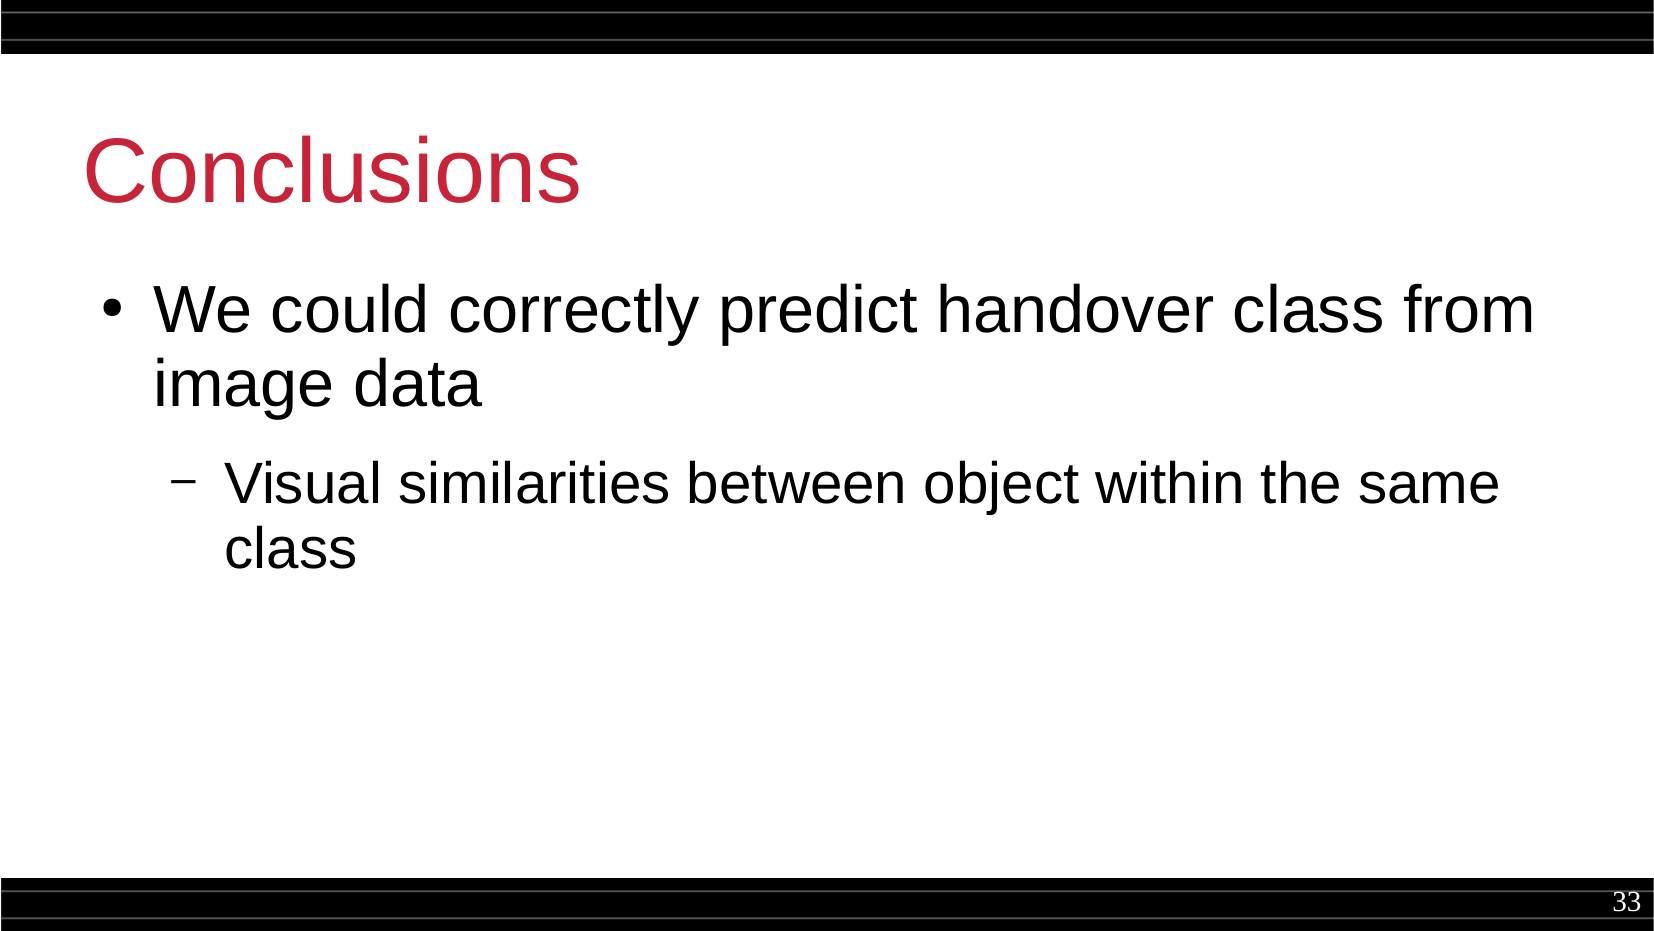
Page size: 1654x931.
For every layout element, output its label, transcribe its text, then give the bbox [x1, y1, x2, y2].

picture [1, 0, 1654, 54]
list We could correctly predict handover class from image data Visual similarities between object within the same class [82, 271, 1571, 758]
title Conclusions [82, 92, 1571, 249]
picture [1, 878, 1654, 931]
